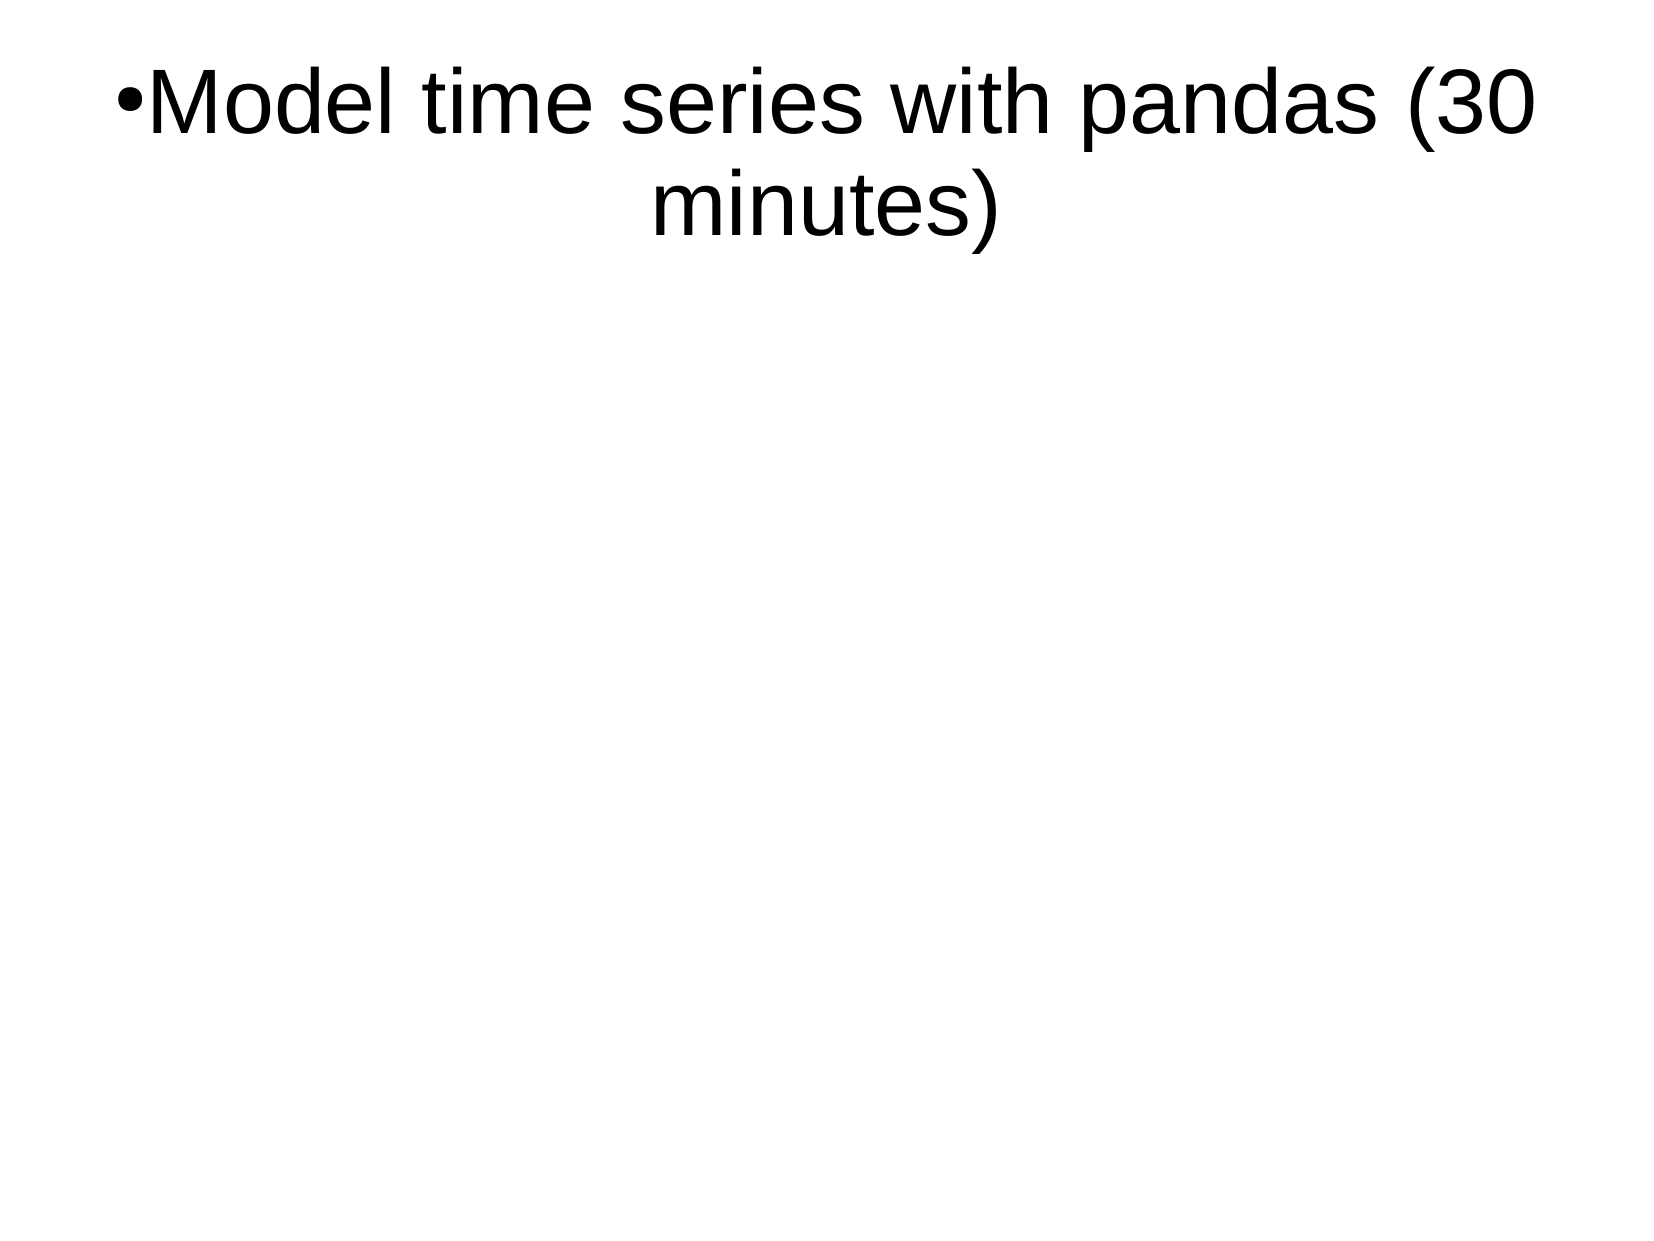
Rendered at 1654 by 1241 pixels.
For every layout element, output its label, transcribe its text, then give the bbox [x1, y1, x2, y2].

title Model time series with pandas (30 minutes) [82, 49, 1571, 257]
